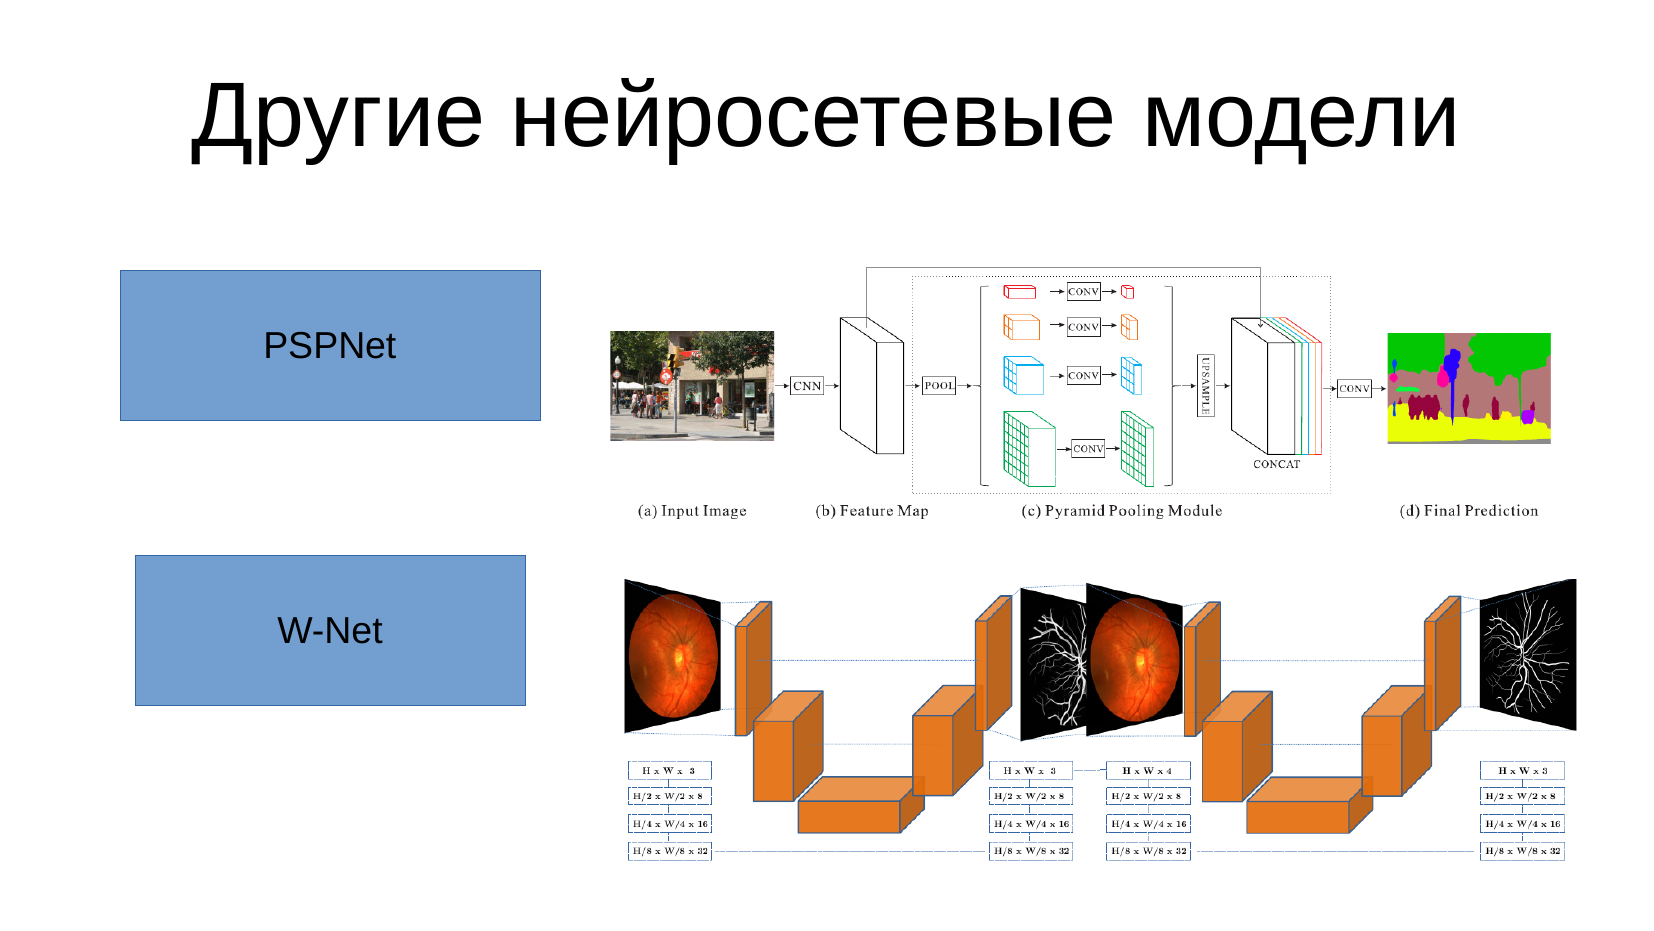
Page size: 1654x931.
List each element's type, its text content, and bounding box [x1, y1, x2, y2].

picture [585, 209, 1606, 531]
text_box PSPNet [120, 270, 541, 421]
title Другие нейросетевые модели [82, 37, 1571, 193]
text_box W-Net [135, 555, 526, 706]
picture [608, 554, 1591, 871]
